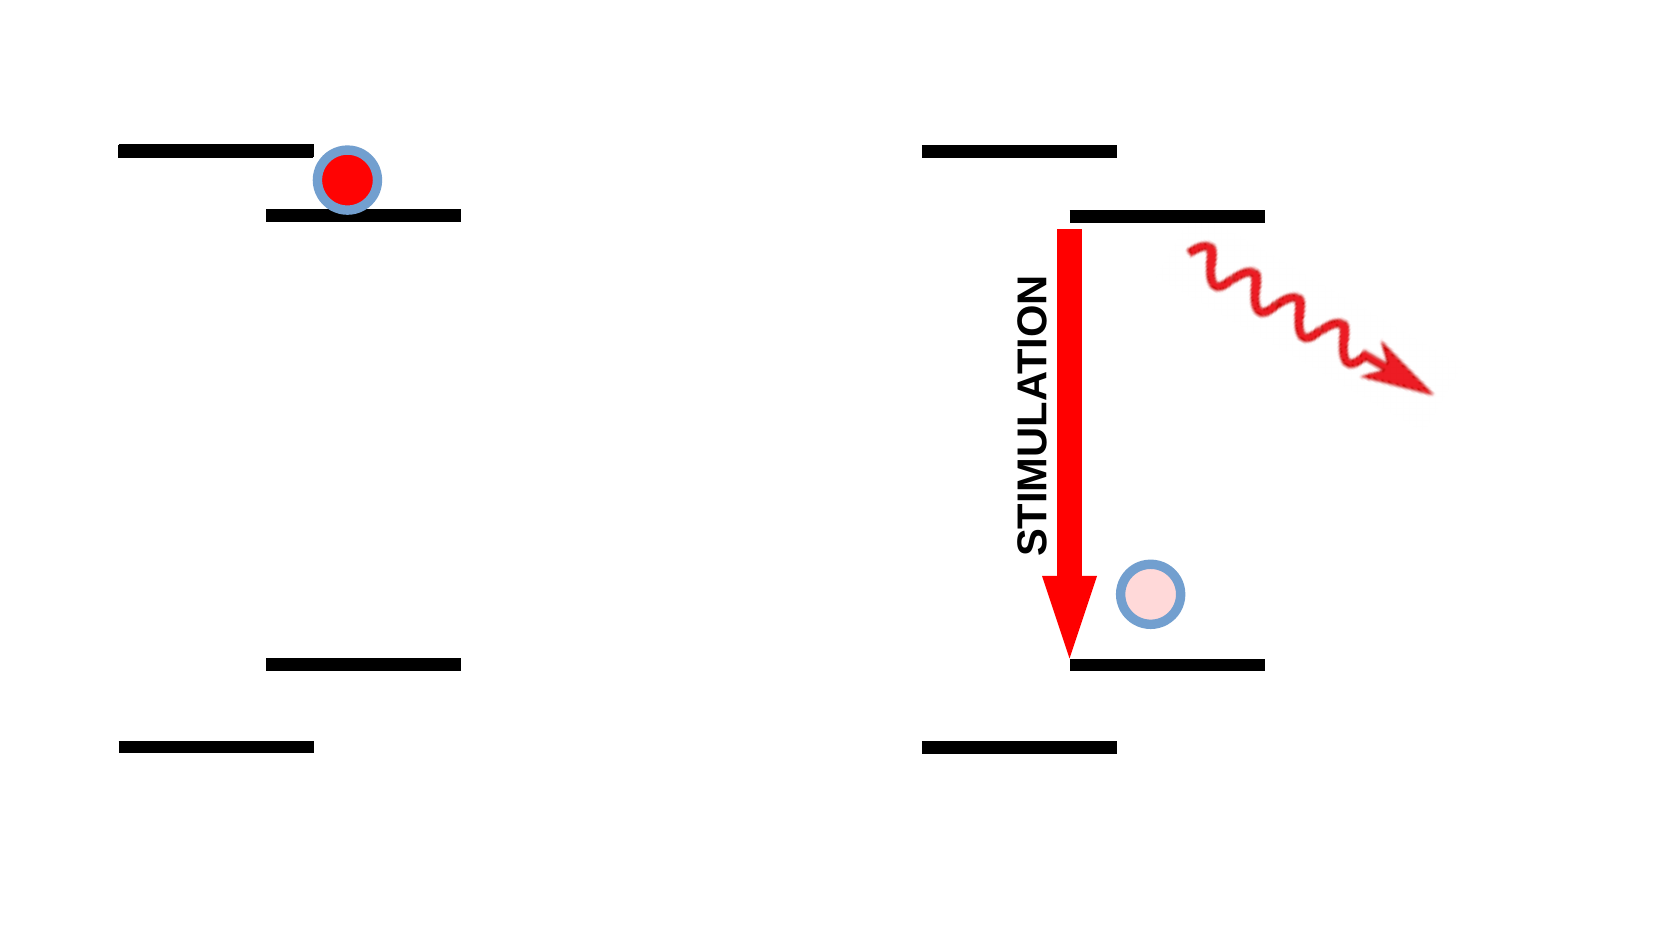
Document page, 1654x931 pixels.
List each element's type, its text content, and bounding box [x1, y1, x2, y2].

text_box [1120, 564, 1181, 625]
text_box STIMULATION [1001, 160, 1063, 671]
picture [1156, 223, 1462, 432]
text_box [317, 150, 378, 211]
